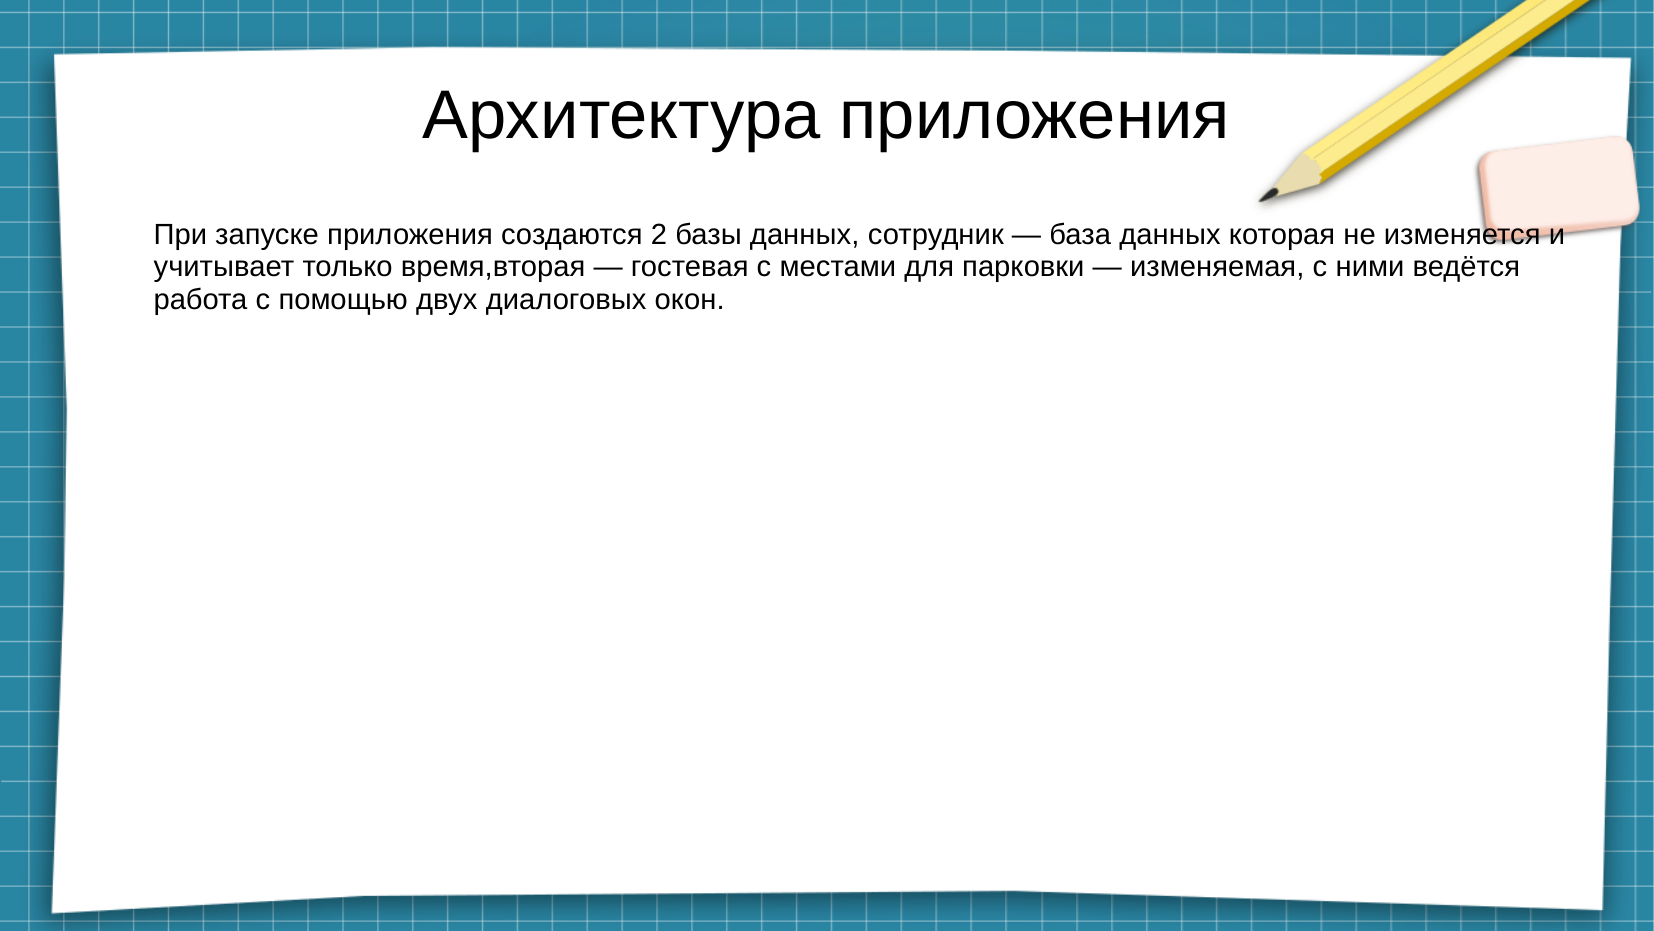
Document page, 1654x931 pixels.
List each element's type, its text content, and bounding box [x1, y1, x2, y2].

picture [0, 0, 1654, 931]
title Архитектура приложения [82, 37, 1571, 193]
list При запуске приложения создаются 2 базы данных, сотрудник — база данных которая не изменяется и учитывает только время,вторая — гостевая с местами для парковки — изменяемая, с ними ведётся работа с помощью двух диалоговых окон. [82, 217, 1571, 758]
